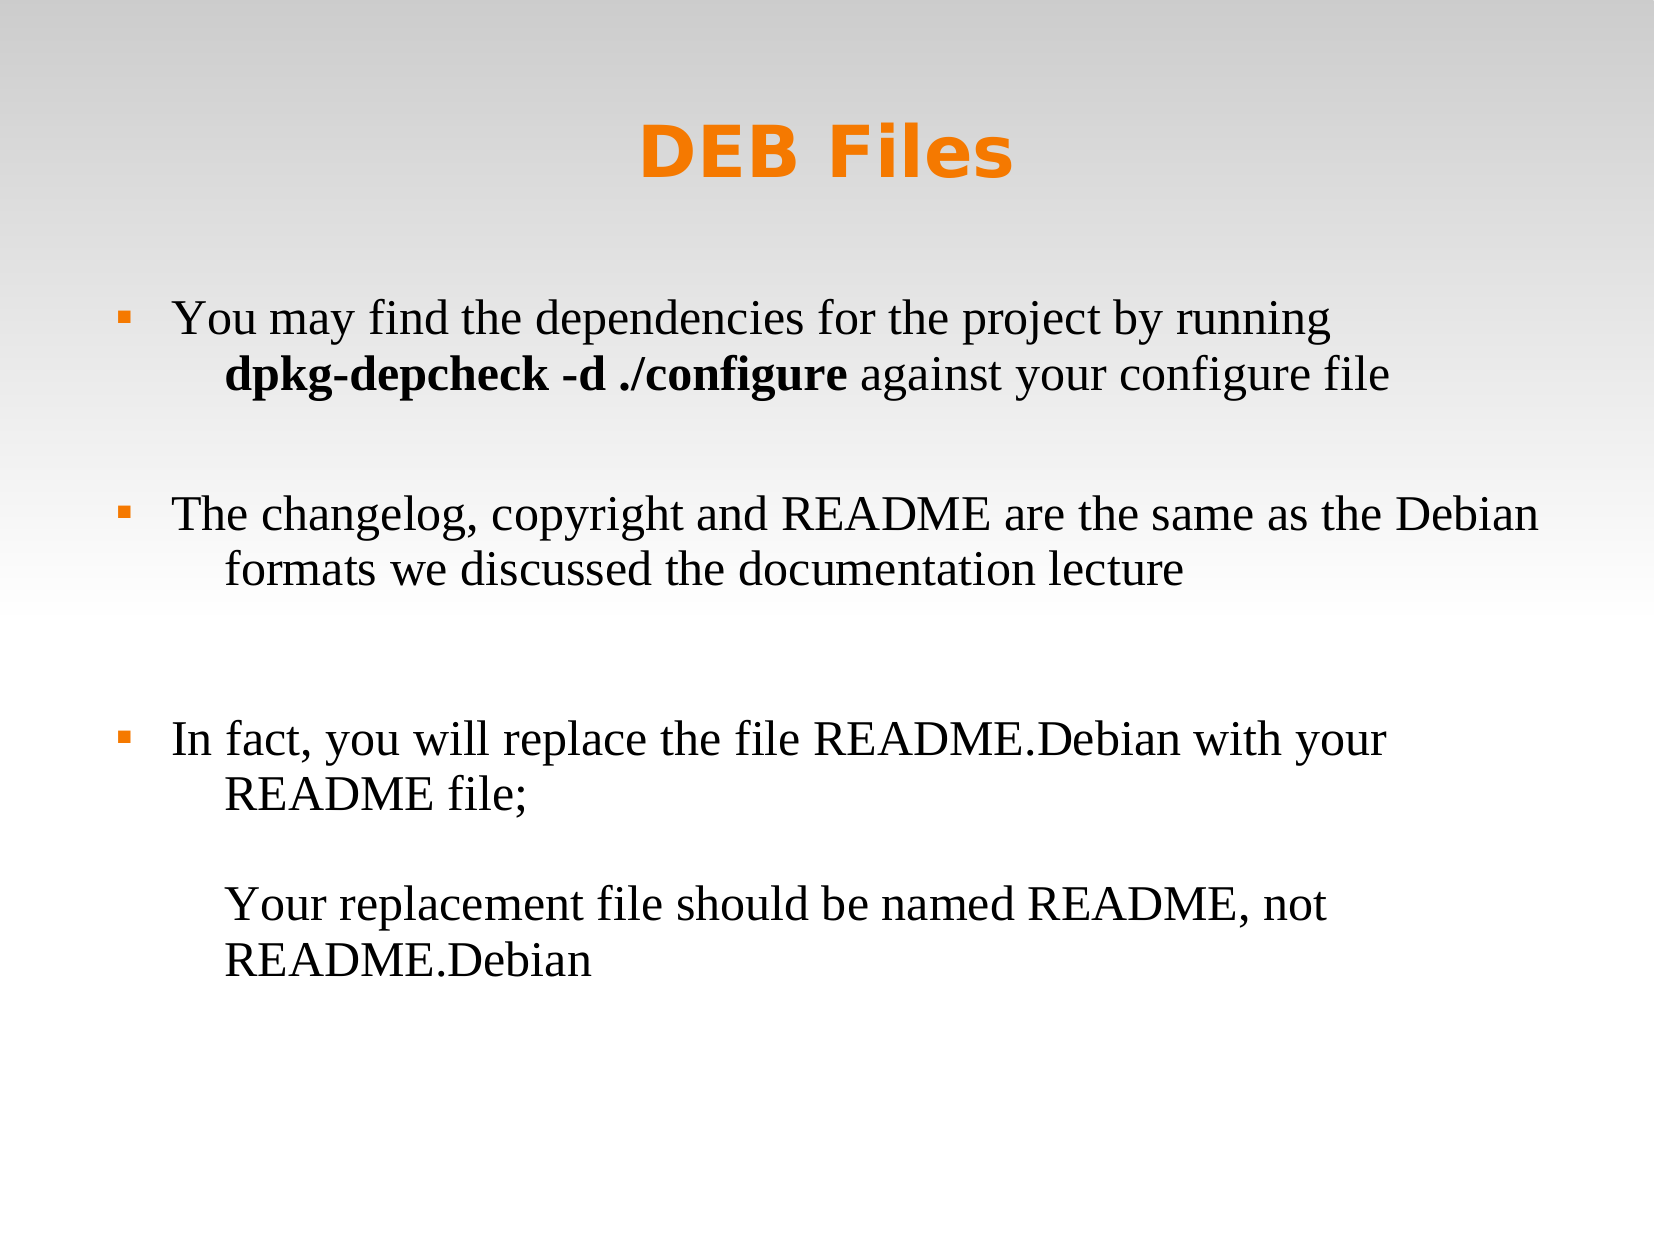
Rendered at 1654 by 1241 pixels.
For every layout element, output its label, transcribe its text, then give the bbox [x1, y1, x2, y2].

title DEB Files [82, 49, 1571, 257]
list You may find the dependencies for the project by running dpkg-depcheck -d ./configure against your configure file The changelog, copyright and README are the same as the Debian formats we discussed the documentation lecture In fact, you will replace the file README.Debian with your README file; Your replacement file should be named README, not README.Debian [82, 290, 1571, 1109]
